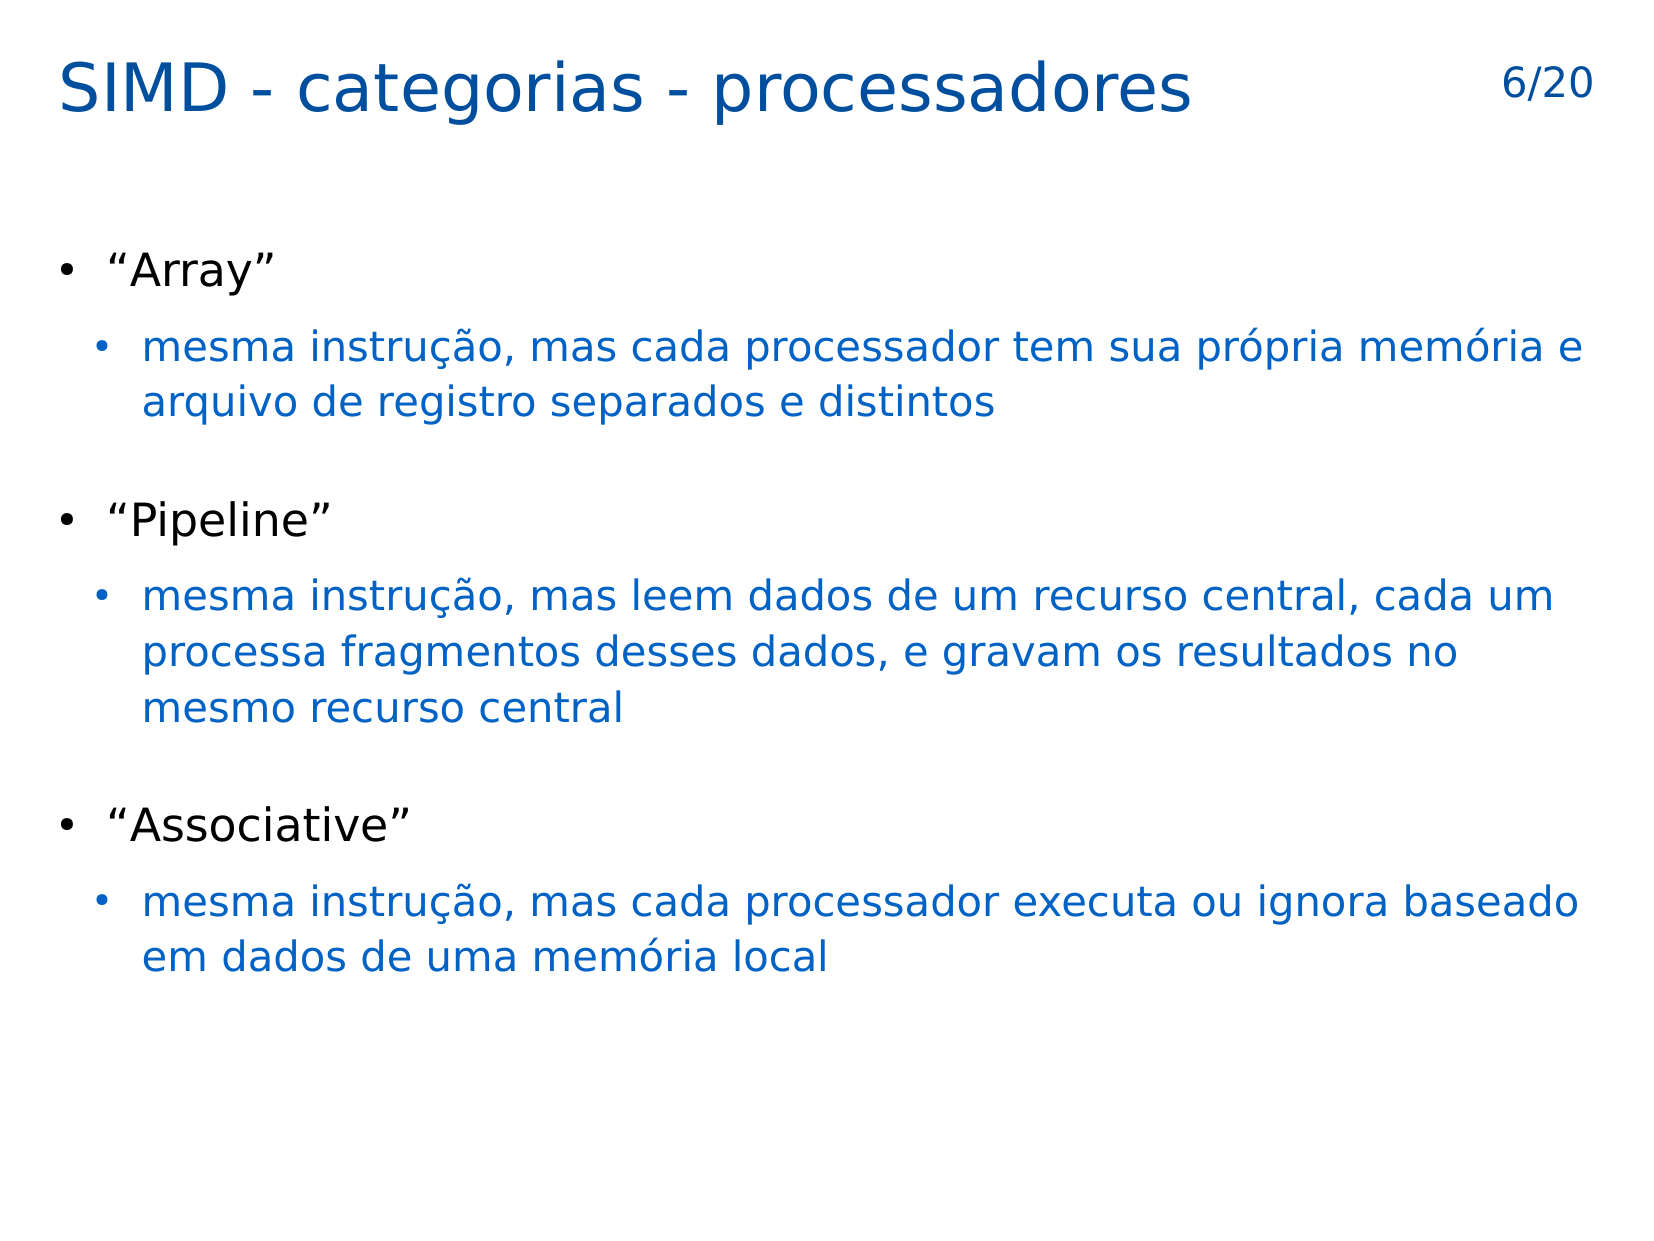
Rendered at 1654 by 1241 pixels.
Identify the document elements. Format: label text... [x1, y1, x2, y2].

title SIMD - categorias - processadores [59, 29, 1625, 148]
list “Array” mesma instrução, mas cada processador tem sua própria memória e arquivo de registro separados e distintos “Pipeline” mesma instrução, mas leem dados de um recurso central, cada um processa fragmentos desses dados, e gravam os resultados no mesmo recurso central “Associative” mesma instrução, mas cada processador executa ou ignora baseado em dados de uma memória local [59, 236, 1595, 1211]
